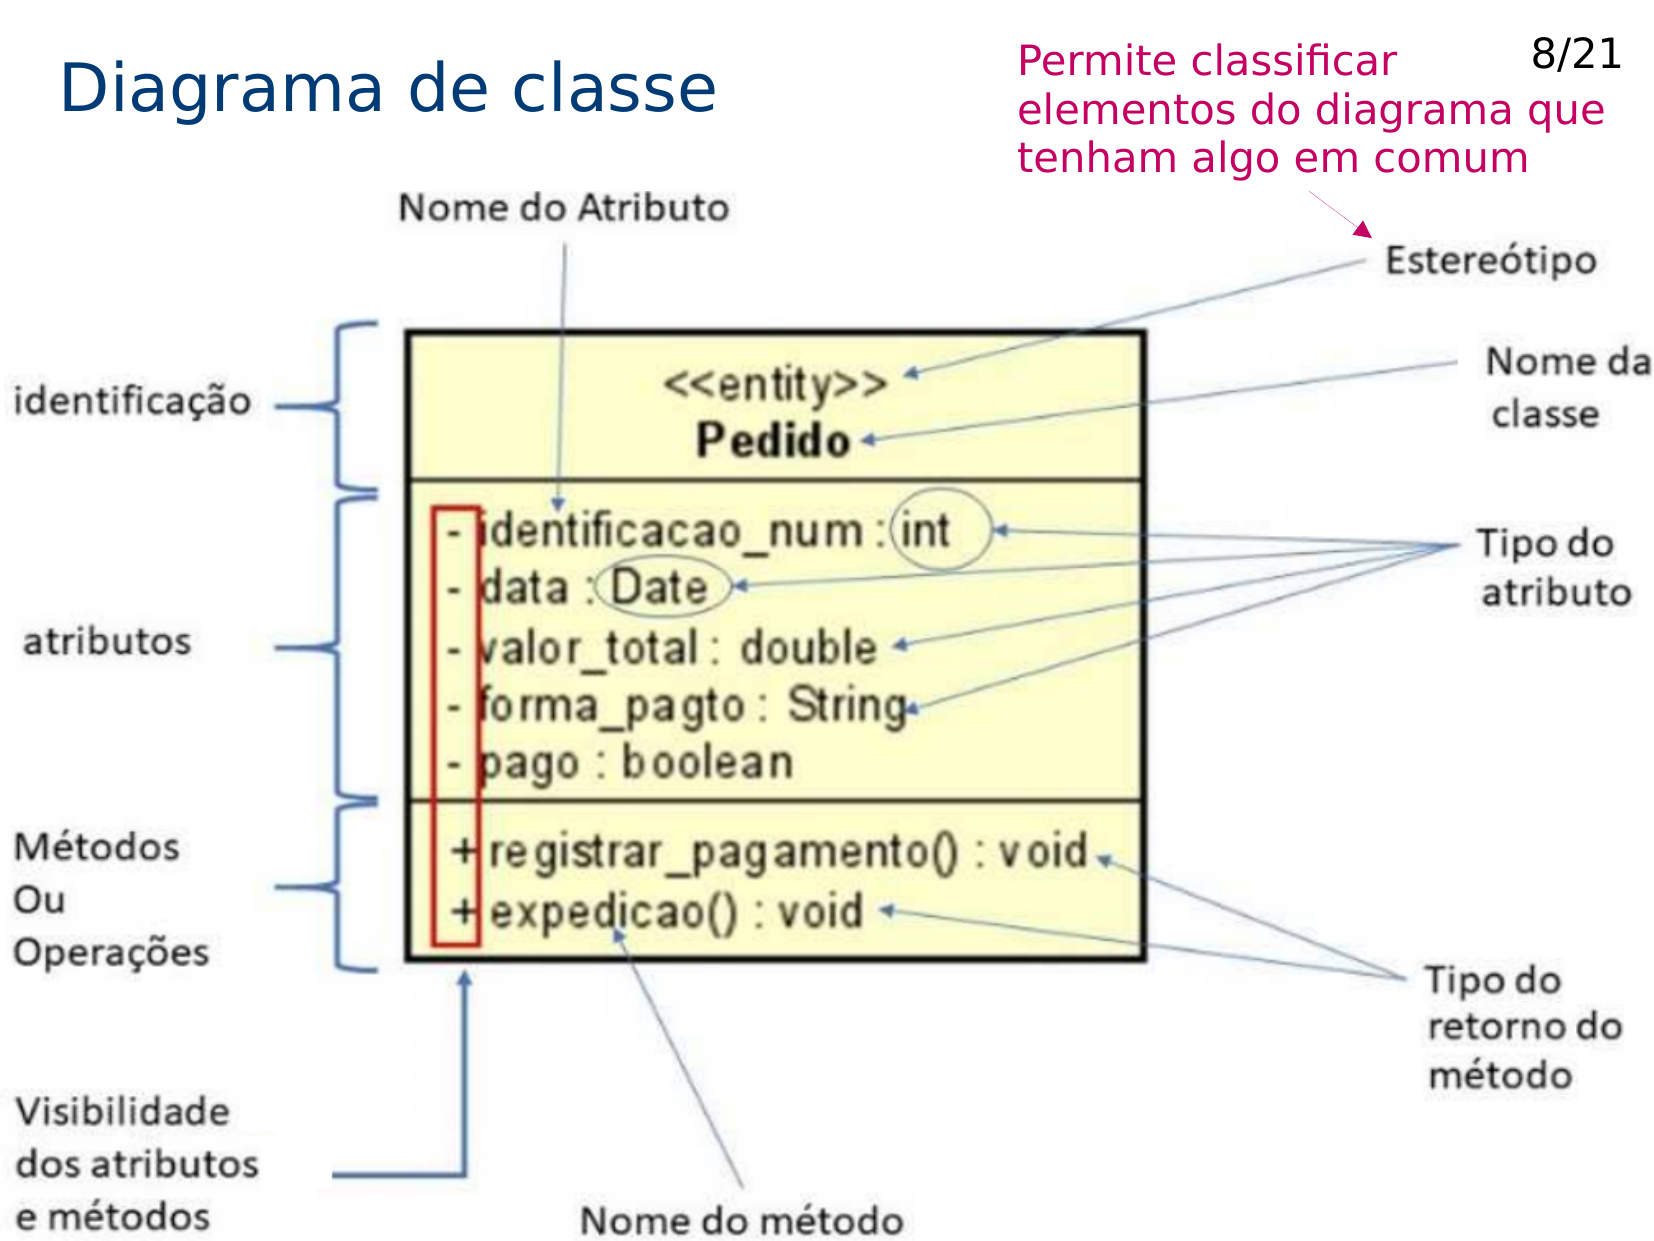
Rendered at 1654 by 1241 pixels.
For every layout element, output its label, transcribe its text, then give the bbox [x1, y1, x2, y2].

title Diagrama de classe [59, 29, 1002, 148]
text_box Permite classificar elementos do diagrama que tenham algo em comum [1002, 29, 1632, 200]
picture [0, 191, 1654, 1241]
